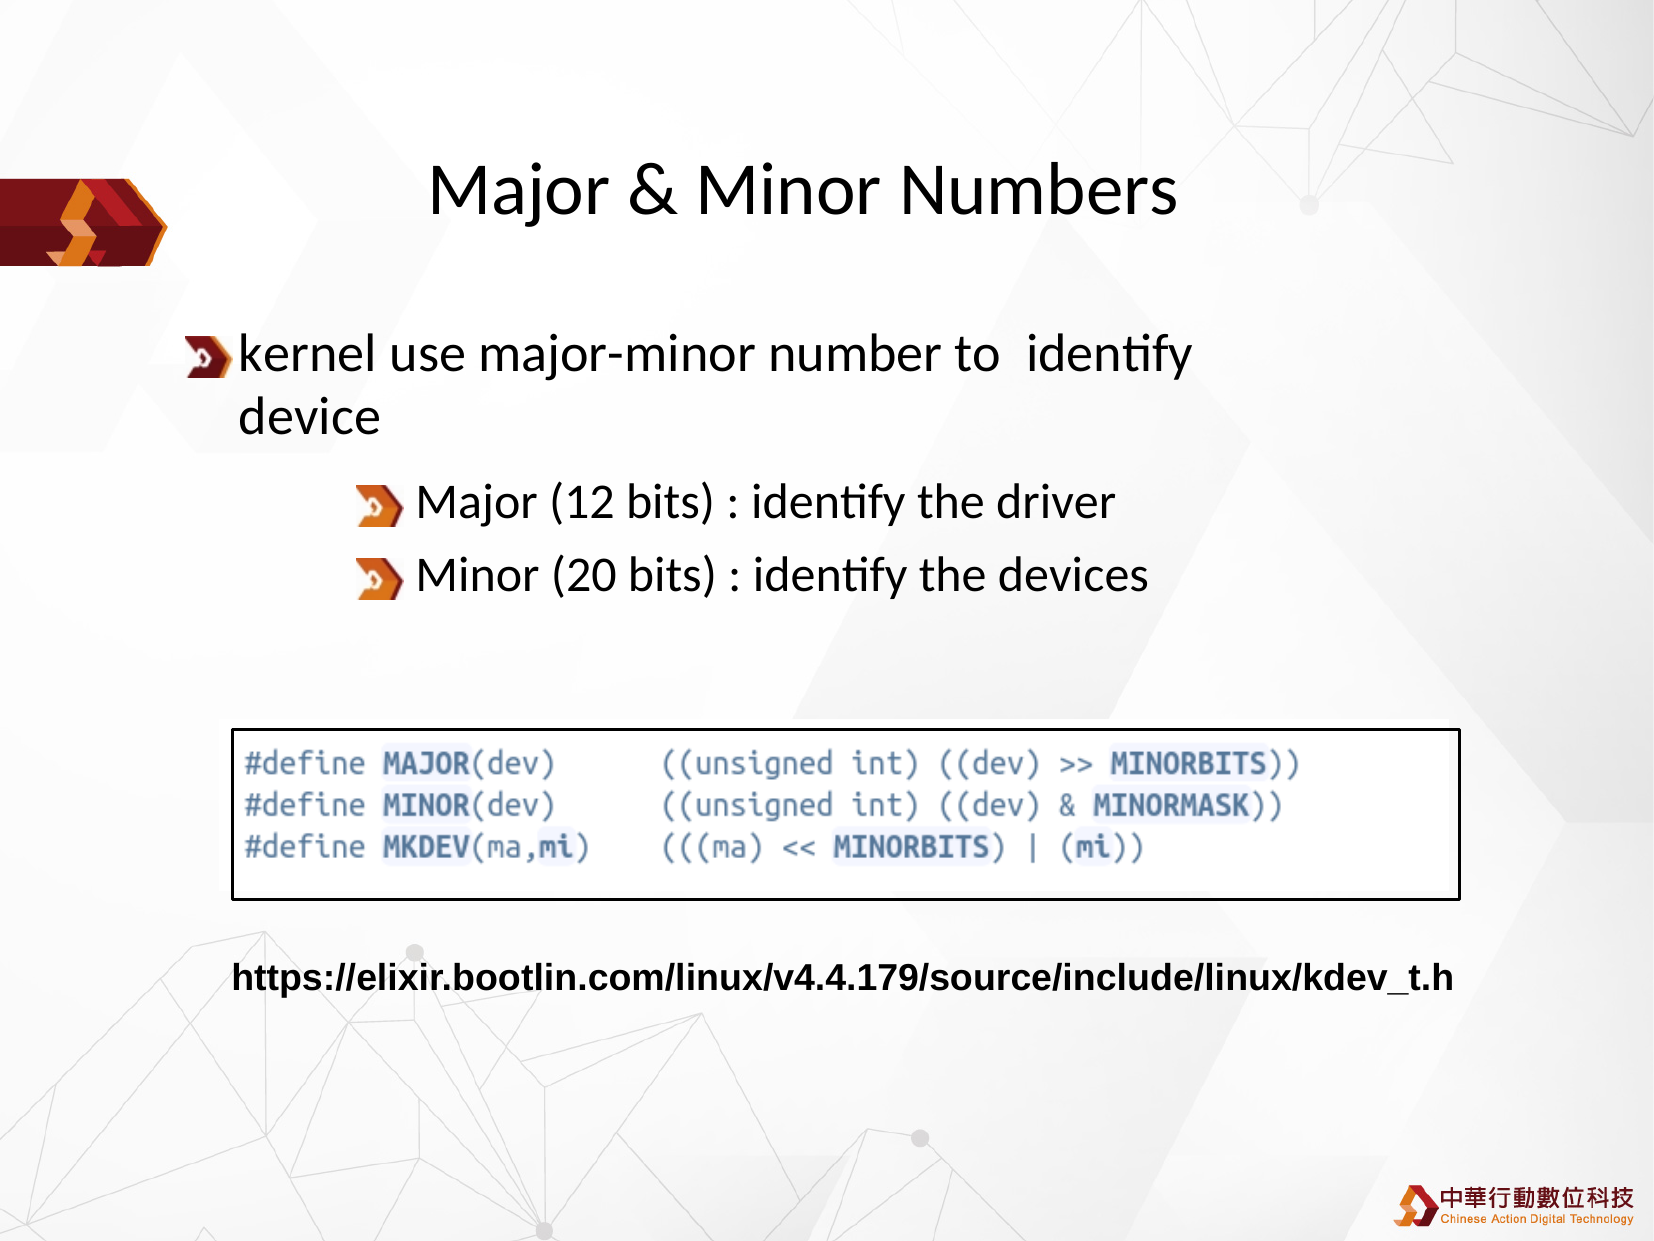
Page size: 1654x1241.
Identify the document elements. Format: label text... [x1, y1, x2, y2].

picture [0, 0, 1654, 1241]
list kernel use major-minor number to identify device Major (12 bits) : identify the driver Minor (20 bits) : identify the devices [168, 330, 1592, 850]
title Major & Minor Numbers [118, 112, 1506, 281]
text_box https://elixir.bootlin.com/linux/v4.4.179/source/include/linux/kdev_t.h [216, 948, 1552, 1025]
